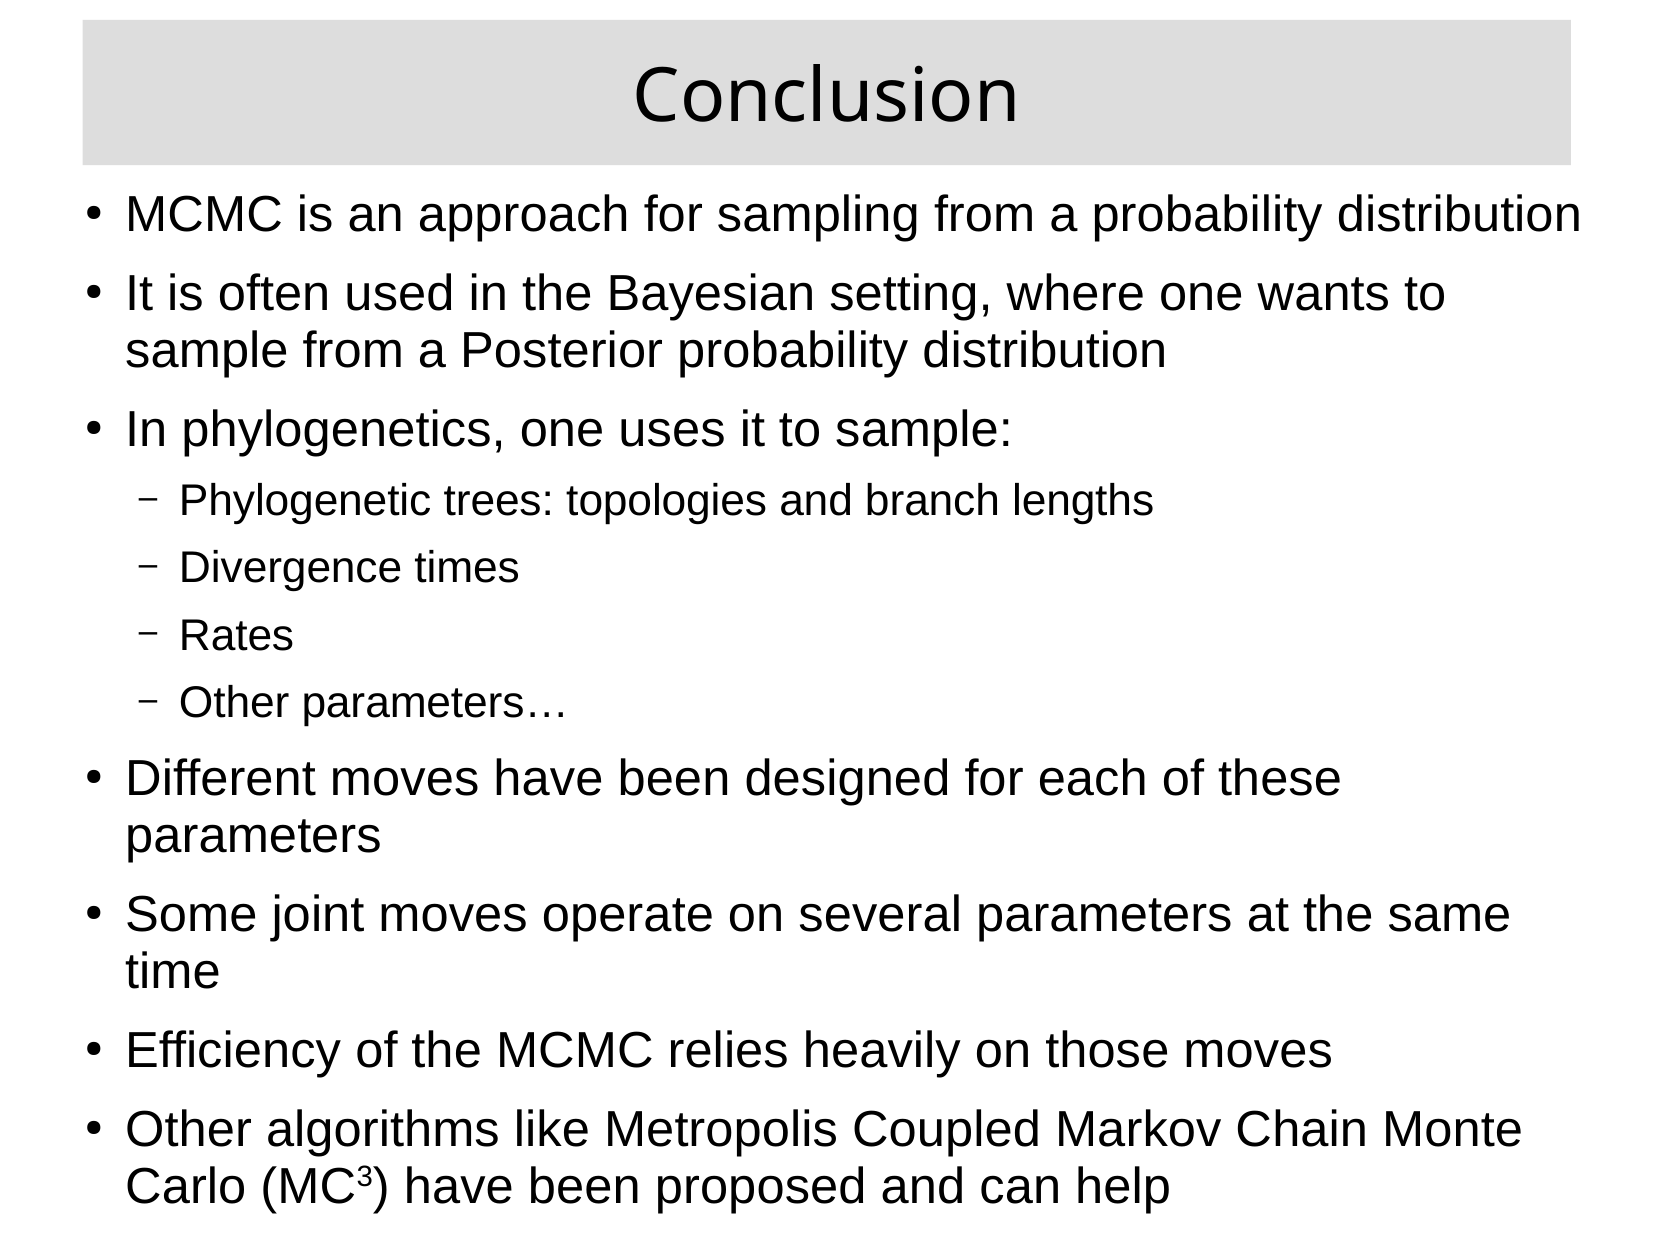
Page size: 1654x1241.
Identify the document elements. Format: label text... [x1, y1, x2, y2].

title Conclusion [82, 19, 1571, 166]
list MCMC is an approach for sampling from a probability distribution It is often used in the Bayesian setting, where one wants to sample from a Posterior probability distribution In phylogenetics, one uses it to sample: Phylogenetic trees: topologies and branch lengths Divergence times Rates Other parameters… Different moves have been designed for each of these parameters Some joint moves operate on several parameters at the same time Efficiency of the MCMC relies heavily on those moves Other algorithms like Metropolis Coupled Markov Chain Monte Carlo (MC3) have been proposed and can help [71, 185, 1613, 1219]
